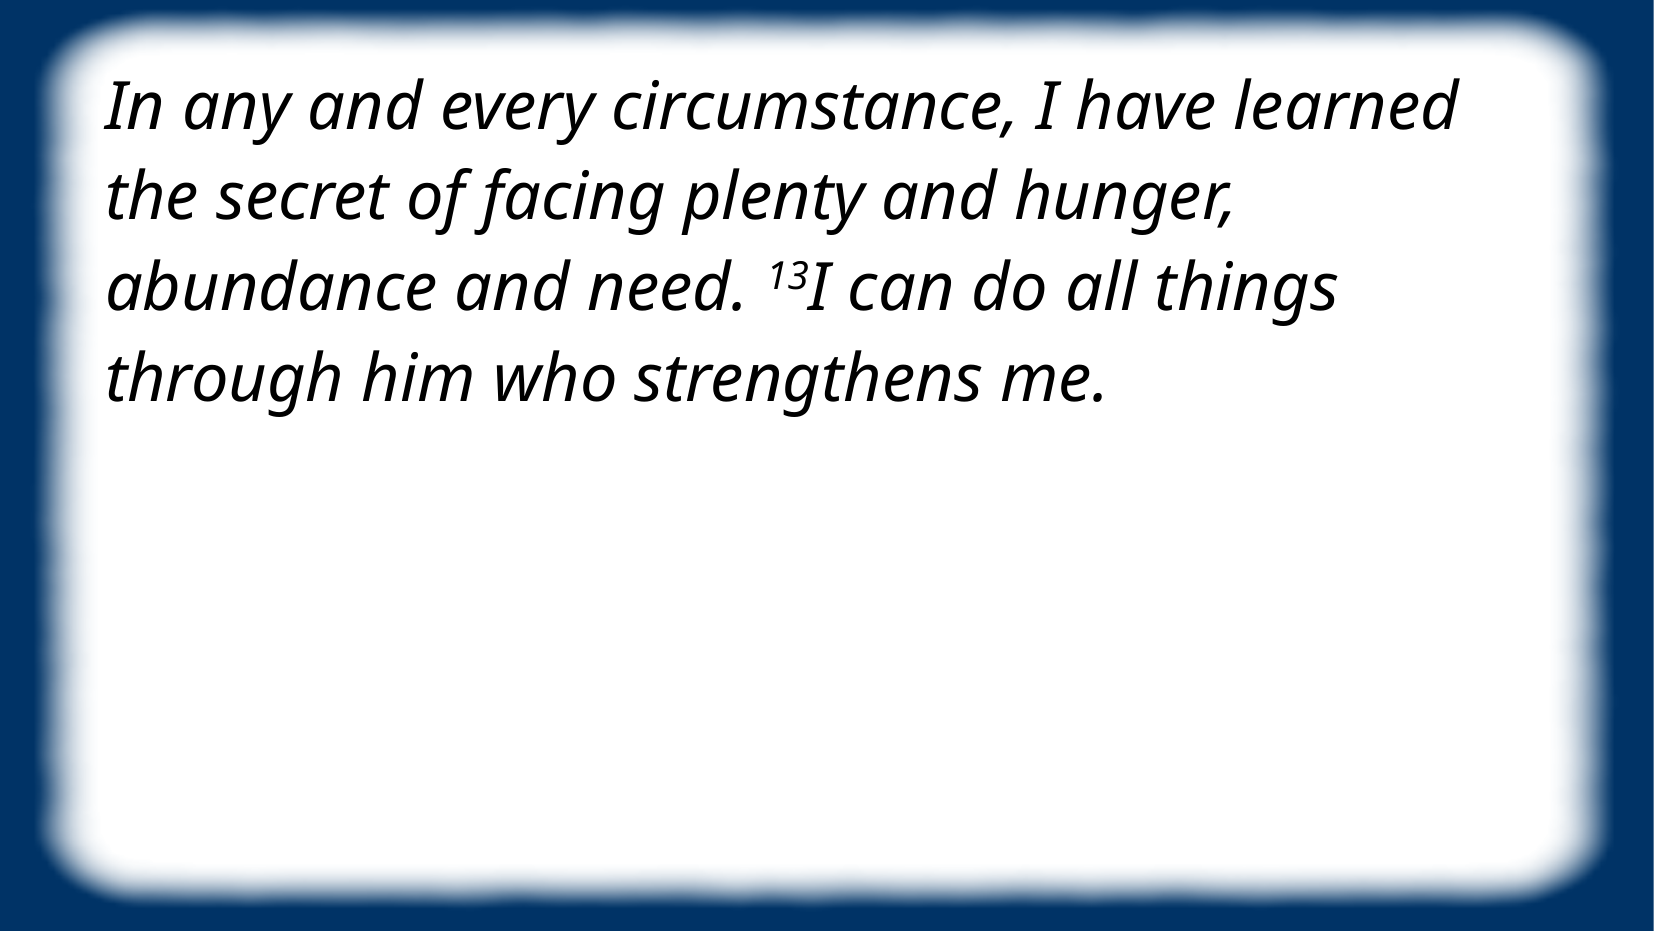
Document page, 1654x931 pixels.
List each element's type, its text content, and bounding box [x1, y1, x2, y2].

picture [0, 0, 1654, 931]
text_box In any and every circumstance, I have learned the secret of facing plenty and hunger, abundance and need. 13I can do all things through him who strengthens me. [90, 50, 1561, 436]
